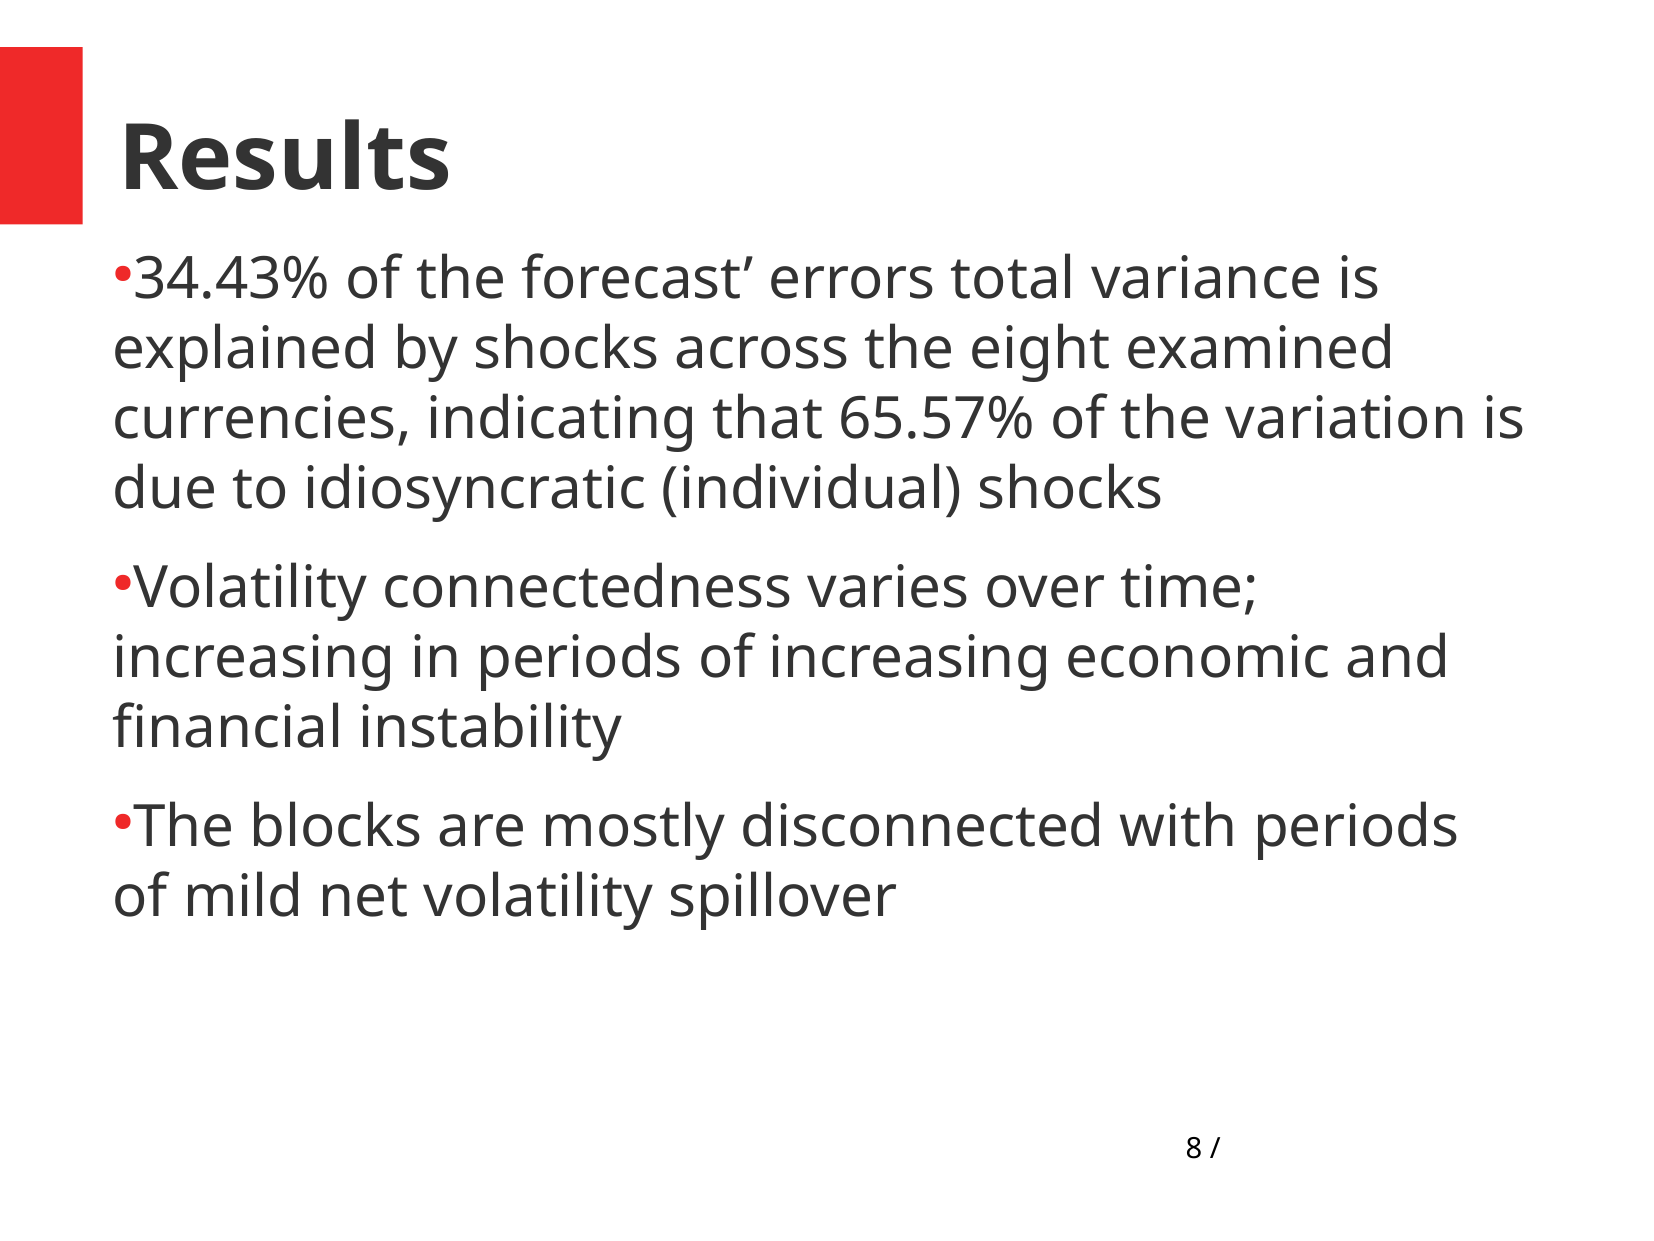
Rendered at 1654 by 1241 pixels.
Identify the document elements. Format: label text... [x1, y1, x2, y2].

title Results [118, 49, 1571, 257]
list 34.43% of the forecast’ errors total variance is explained by shocks across the eight examined currencies, indicating that 65.57% of the variation is due to idiosyncratic (individual) shocks Volatility connectedness varies over time; increasing in periods of increasing economic and financial instability The blocks are mostly disconnected with periods of mild net volatility spillover [112, 240, 1531, 1171]
text_box <number> / [1185, 1129, 1571, 1216]
